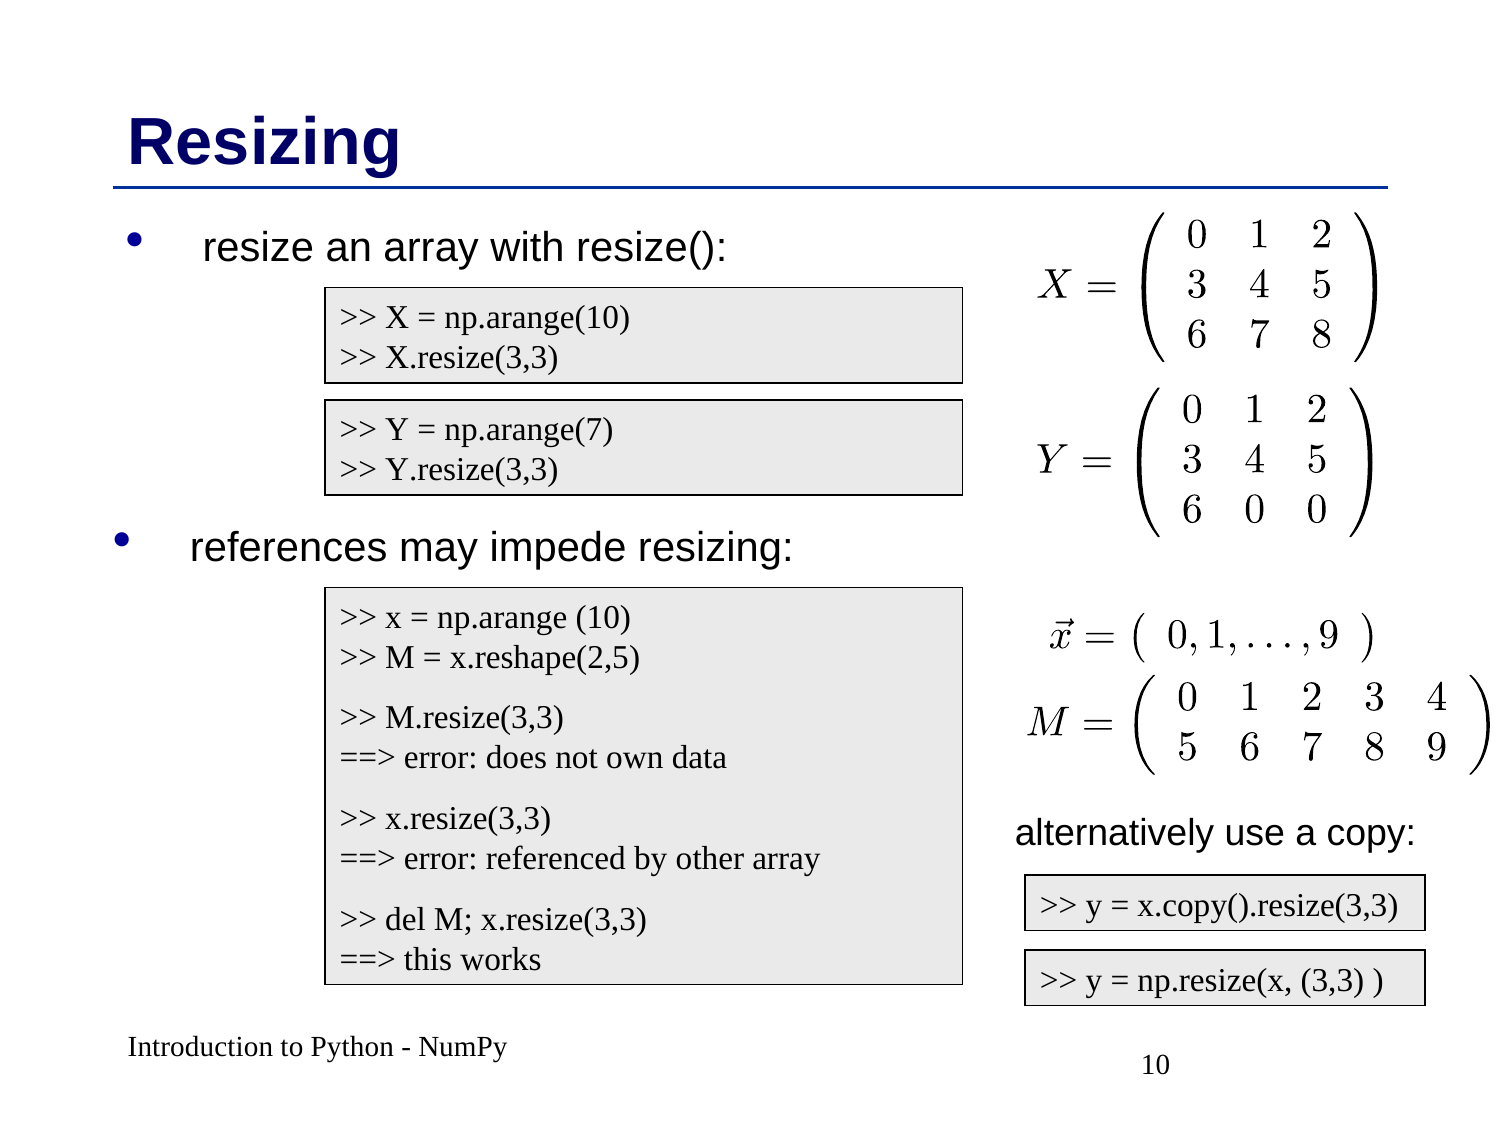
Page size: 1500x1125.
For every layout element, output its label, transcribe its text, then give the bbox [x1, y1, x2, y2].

text_box Introduction to Python - NumPy [112, 1025, 501, 1101]
text_box [1183, 444, 1201, 474]
text_box >> Y = np.arange(7) >> Y.resize(3,3) [324, 399, 963, 496]
text_box [1308, 394, 1326, 423]
text_box [1365, 732, 1384, 761]
text_box [1209, 619, 1224, 648]
text_box [1188, 219, 1206, 249]
text_box [1241, 732, 1259, 761]
text_box [1168, 620, 1187, 649]
text_box [1247, 394, 1262, 423]
text_box [1136, 387, 1160, 538]
text_box [1428, 732, 1446, 761]
text_box [1250, 269, 1269, 298]
text_box [1245, 494, 1264, 524]
text_box [1141, 212, 1165, 363]
text_box [1183, 494, 1201, 524]
text_box >> y = x.copy().resize(3,3) [1024, 874, 1426, 931]
text_box [1361, 612, 1373, 663]
text_box [1313, 219, 1331, 248]
text_box [1183, 394, 1202, 424]
text_box [1303, 643, 1309, 656]
text_box >> y = np.resize(x, (3,3) ) [1024, 949, 1426, 1006]
text_box references may impede resizing: [99, 512, 1425, 588]
text_box [1349, 387, 1373, 538]
text_box [1313, 269, 1331, 299]
text_box [1027, 706, 1069, 736]
text_box [1188, 269, 1206, 299]
text_box [1469, 674, 1490, 775]
text_box [1303, 731, 1322, 761]
text_box [1191, 643, 1197, 656]
text_box >> x = np.arange (10) >> M = x.reshape(2,5) >> M.resize(3,3) ==> error: does not own data >> x.resize(3,3) ==> error: referenced by other array >> del M; x.resize(3,3) ==> this works [324, 588, 963, 985]
text_box [1308, 494, 1326, 524]
text_box alternatively use a copy: [999, 799, 1451, 861]
text_box [1178, 682, 1197, 711]
text_box <number> [1074, 1025, 1388, 1101]
text_box [1308, 444, 1326, 474]
text_box [1365, 682, 1384, 711]
text_box [1134, 674, 1155, 775]
text_box [1050, 629, 1071, 649]
text_box [1252, 219, 1267, 248]
text_box [1312, 319, 1331, 349]
text_box [1303, 682, 1321, 710]
text_box [1427, 681, 1446, 710]
title Resizing [112, 89, 1388, 186]
text_box [1354, 212, 1378, 363]
text_box [1133, 612, 1145, 663]
text_box [1230, 643, 1236, 656]
text_box [1037, 269, 1072, 298]
text_box [1243, 682, 1257, 710]
text_box [1251, 319, 1270, 349]
text_box [1179, 732, 1196, 761]
list resize an array with resize(): [112, 212, 1438, 408]
text_box [1055, 618, 1074, 627]
text_box >> X = np.arange(10) >> X.resize(3,3) [324, 287, 963, 383]
text_box [1320, 620, 1338, 649]
text_box [1245, 444, 1264, 473]
text_box [1037, 444, 1068, 473]
text_box [1188, 319, 1206, 349]
